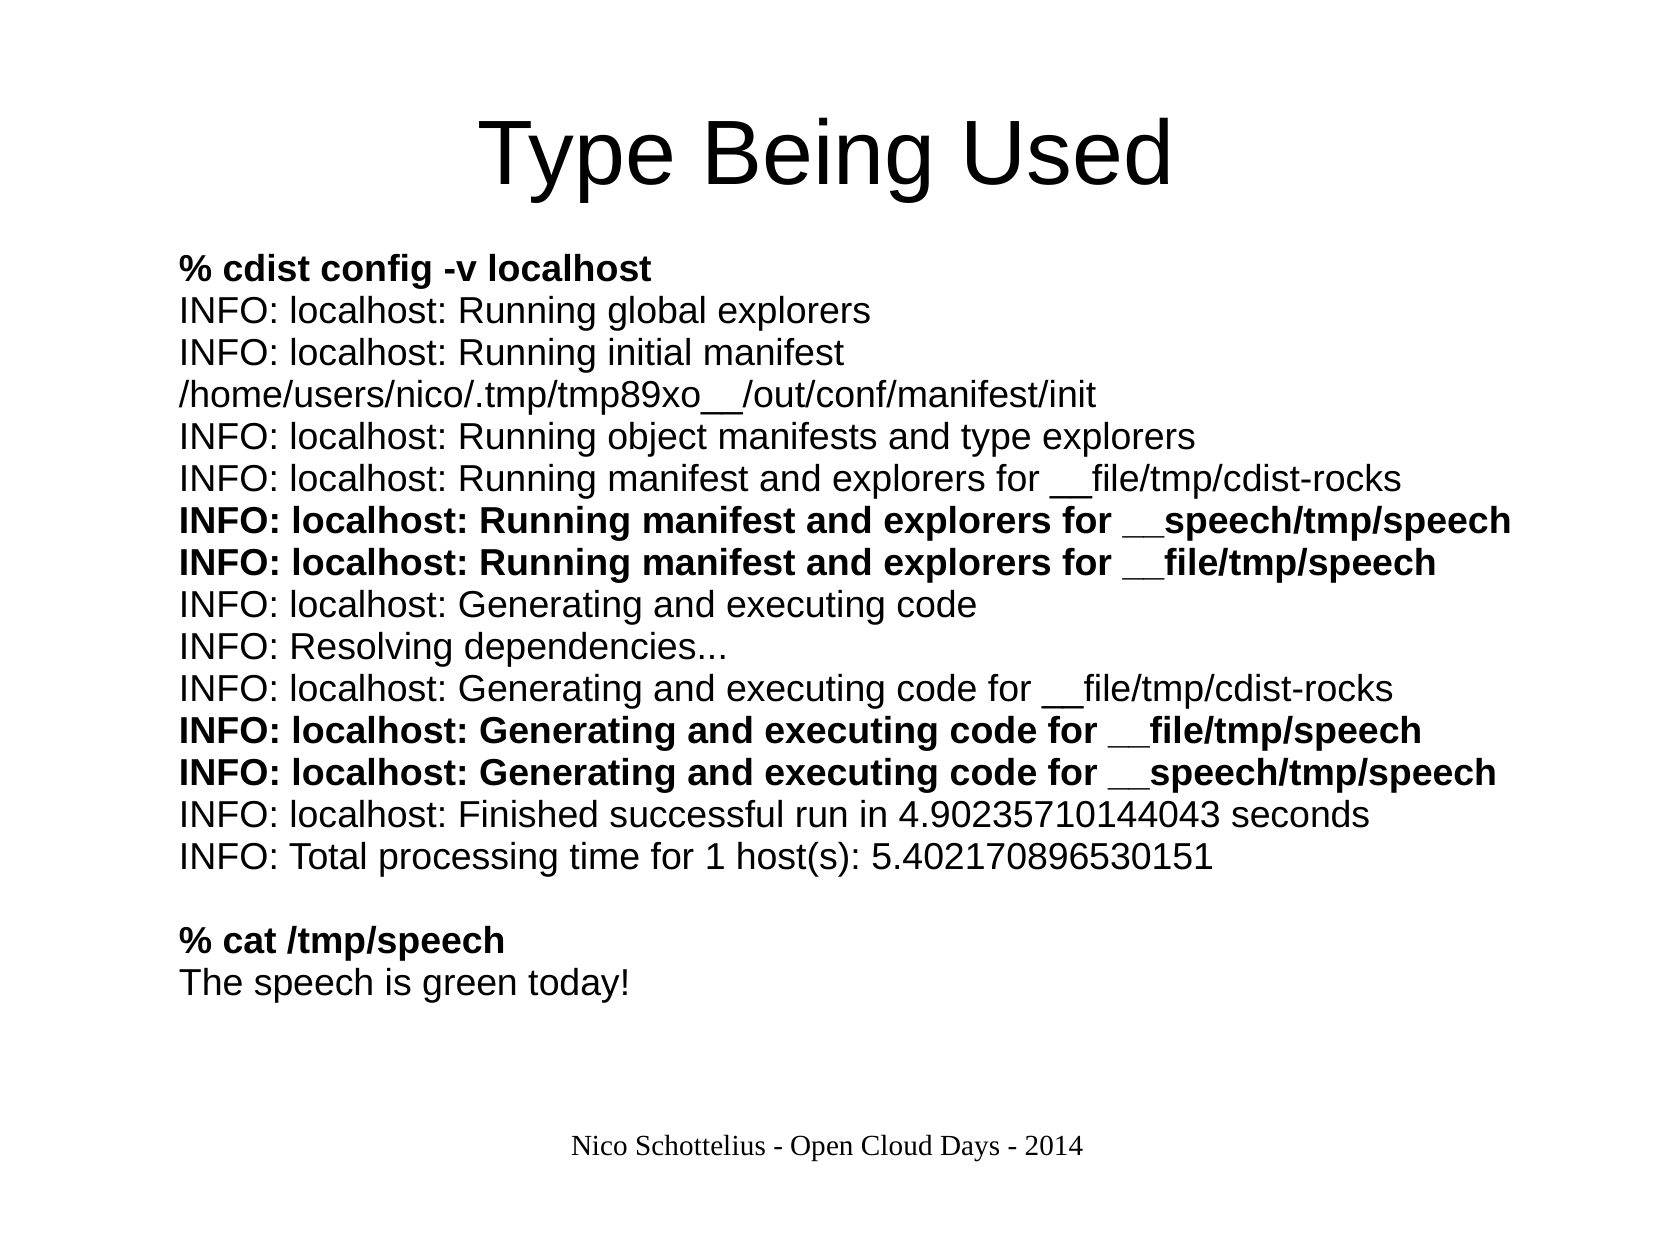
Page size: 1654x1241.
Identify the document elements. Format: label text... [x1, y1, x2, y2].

text_box % cdist config -v localhost INFO: localhost: Running global explorers INFO: localhost: Running initial manifest /home/users/nico/.tmp/tmp89xo__/out/conf/manifest/init INFO: localhost: Running object manifests and type explorers INFO: localhost: Running manifest and explorers for __file/tmp/cdist-rocks INFO: localhost: Running manifest and explorers for __speech/tmp/speech INFO: localhost: Running manifest and explorers for __file/tmp/speech INFO: localhost: Generating and executing code INFO: Resolving dependencies... INFO: localhost: Generating and executing code for __file/tmp/cdist-rocks INFO: localhost: Generating and executing code for __file/tmp/speech INFO: localhost: Generating and executing code for __speech/tmp/speech INFO: localhost: Finished successful run in 4.90235710144043 seconds INFO: Total processing time for 1 host(s): 5.402170896530151 % cat /tmp/speech The speech is green today! [164, 239, 1545, 1241]
title Type Being Used [82, 49, 1571, 257]
